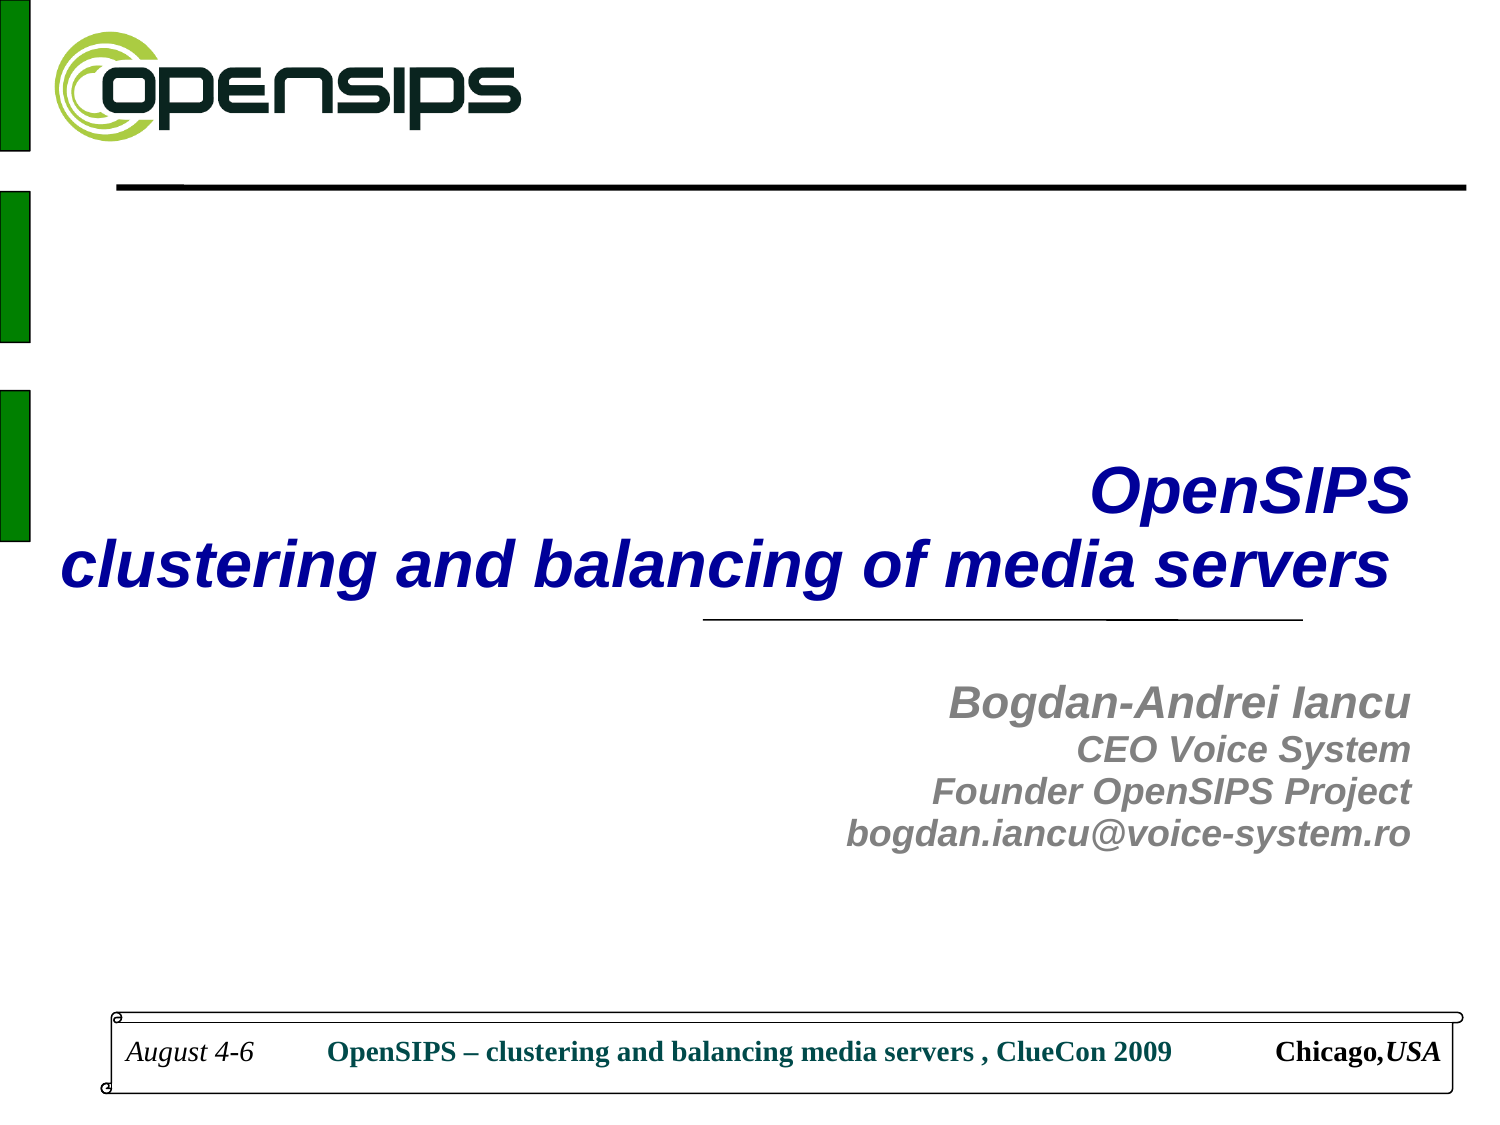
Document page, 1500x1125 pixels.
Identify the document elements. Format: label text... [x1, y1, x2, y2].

picture [51, 27, 532, 148]
title OpenSIPS clustering and balancing of media servers Bogdan-Andrei Iancu CEO Voice System Founder OpenSIPS Project bogdan.iancu@voice-system.ro [45, 313, 1427, 929]
